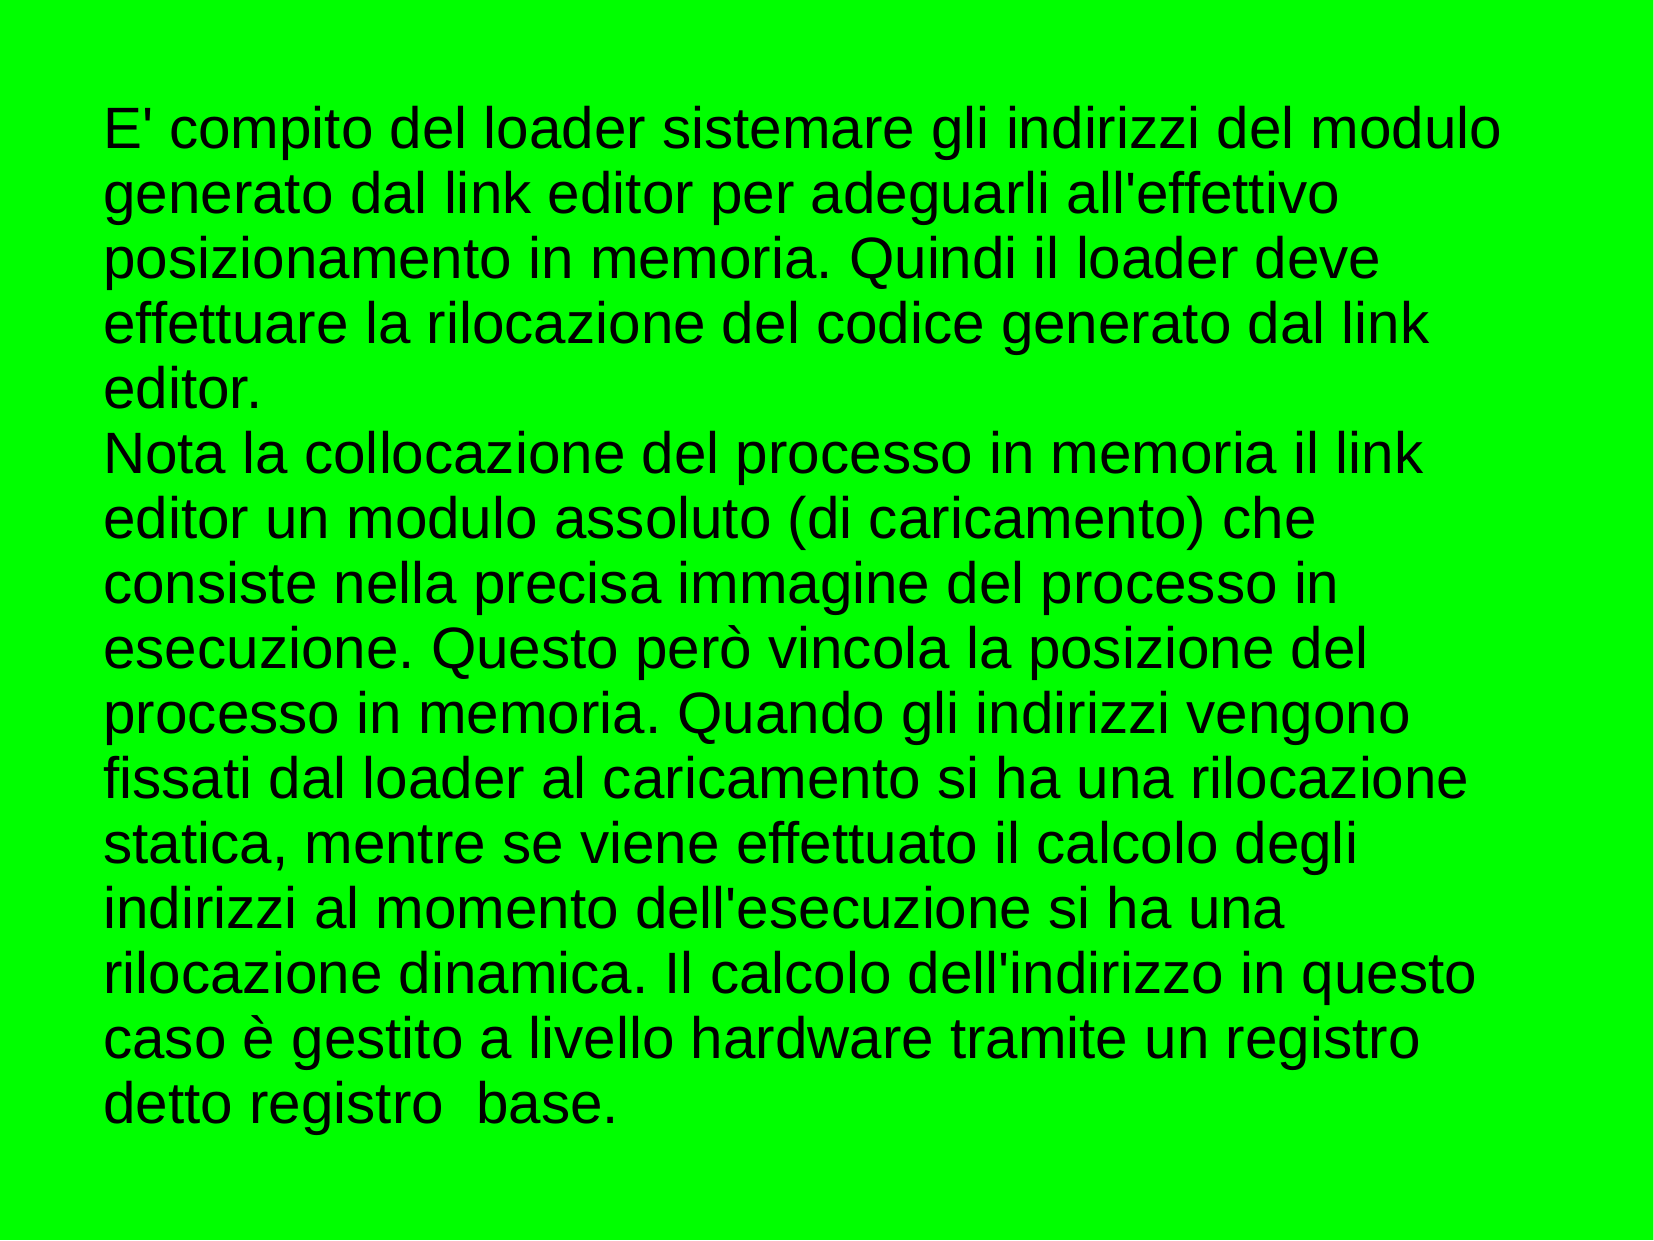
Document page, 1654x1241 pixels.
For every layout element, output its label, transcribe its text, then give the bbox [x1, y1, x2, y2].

text_box E' compito del loader sistemare gli indirizzi del modulo generato dal link editor per adeguarli all'effettivo posizionamento in memoria. Quindi il loader deve effettuare la rilocazione del codice generato dal link editor. Nota la collocazione del processo in memoria il link editor un modulo assoluto (di caricamento) che consiste nella precisa immagine del processo in esecuzione. Questo però vincola la posizione del processo in memoria. Quando gli indirizzi vengono fissati dal loader al caricamento si ha una rilocazione statica, mentre se viene effettuato il calcolo degli indirizzi al momento dell'esecuzione si ha una rilocazione dinamica. Il calcolo dell'indirizzo in questo caso è gestito a livello hardware tramite un registro detto registro base. [88, 88, 1536, 1144]
